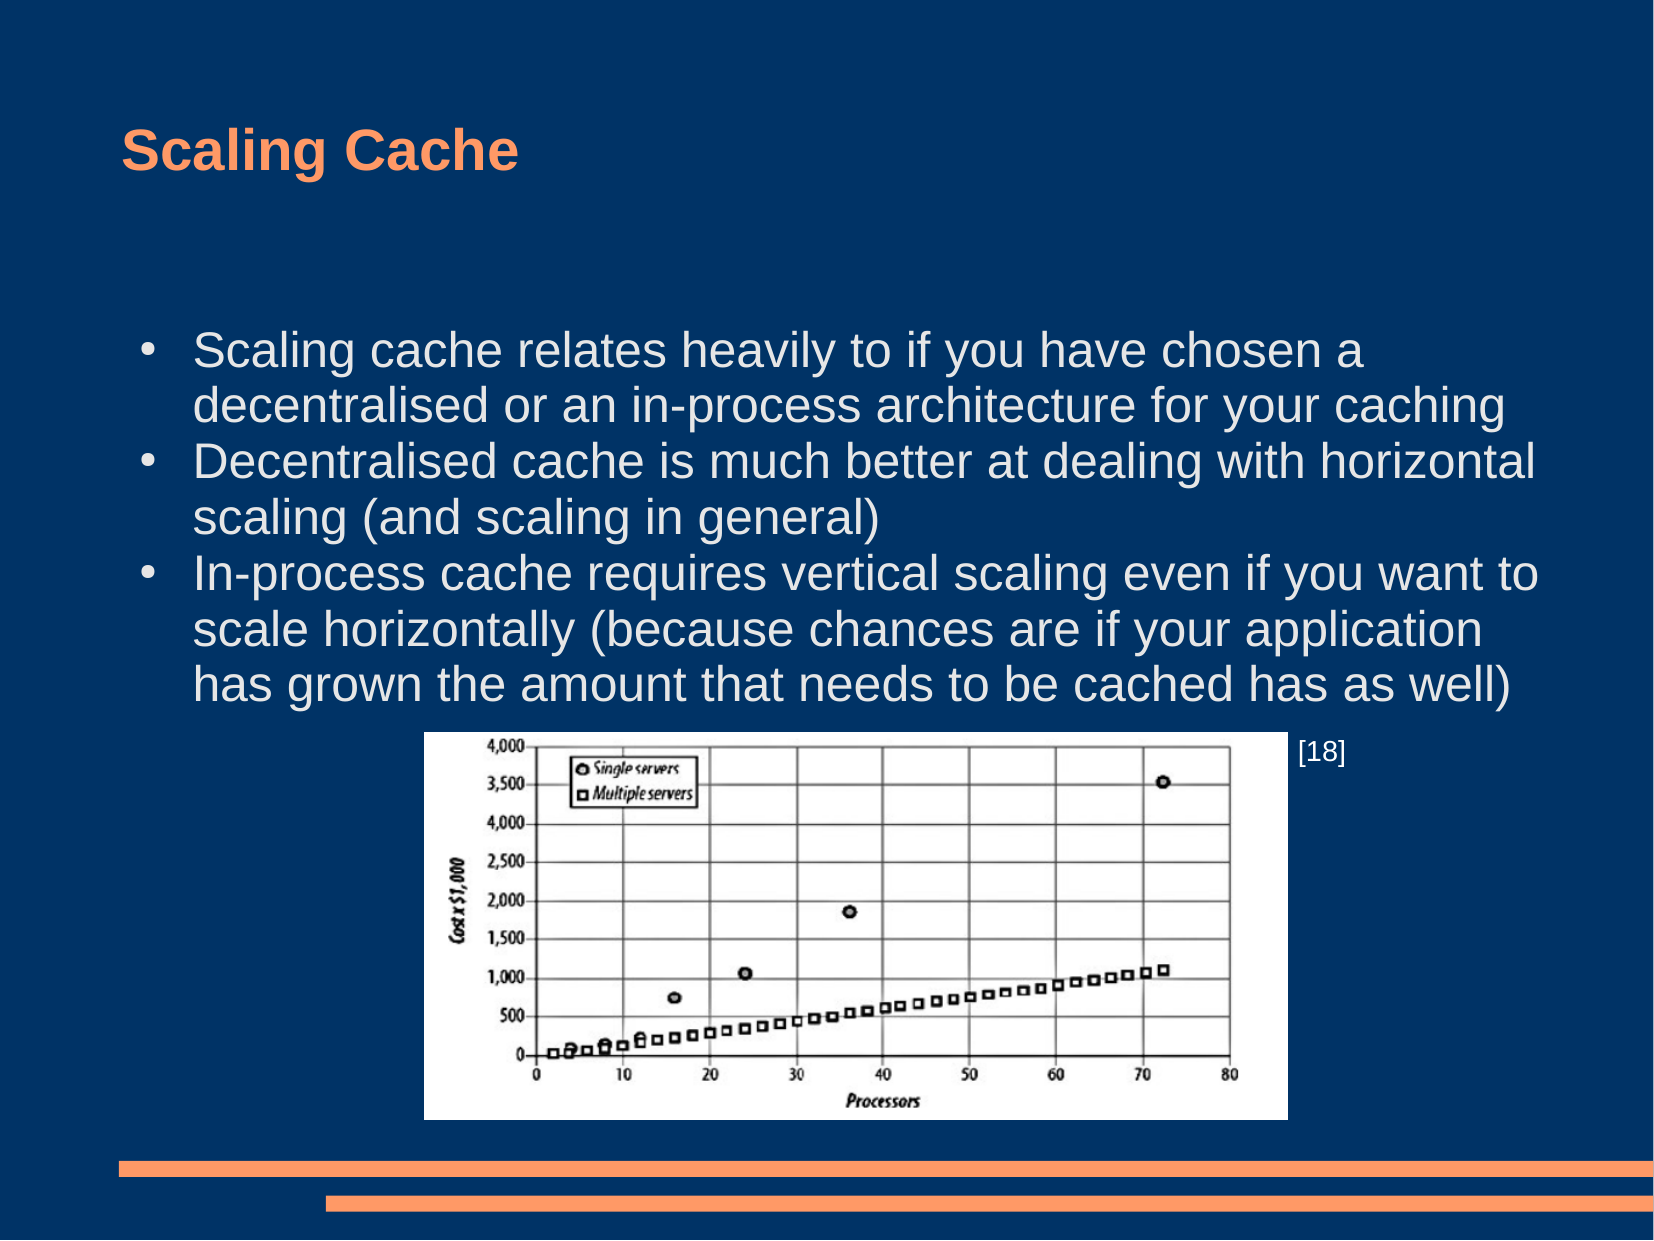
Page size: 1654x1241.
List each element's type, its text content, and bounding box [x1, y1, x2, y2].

text_box [18] [1297, 732, 1347, 791]
list Scaling cache relates heavily to if you have chosen a decentralised or an in-process architecture for your caching Decentralised cache is much better at dealing with horizontal scaling (and scaling in general) In-process cache requires vertical scaling even if you want to scale horizontally (because chances are if your application has grown the amount that needs to be cached has as well) [121, 322, 1561, 1132]
picture [424, 732, 1288, 1120]
title Scaling Cache [121, 46, 1534, 254]
